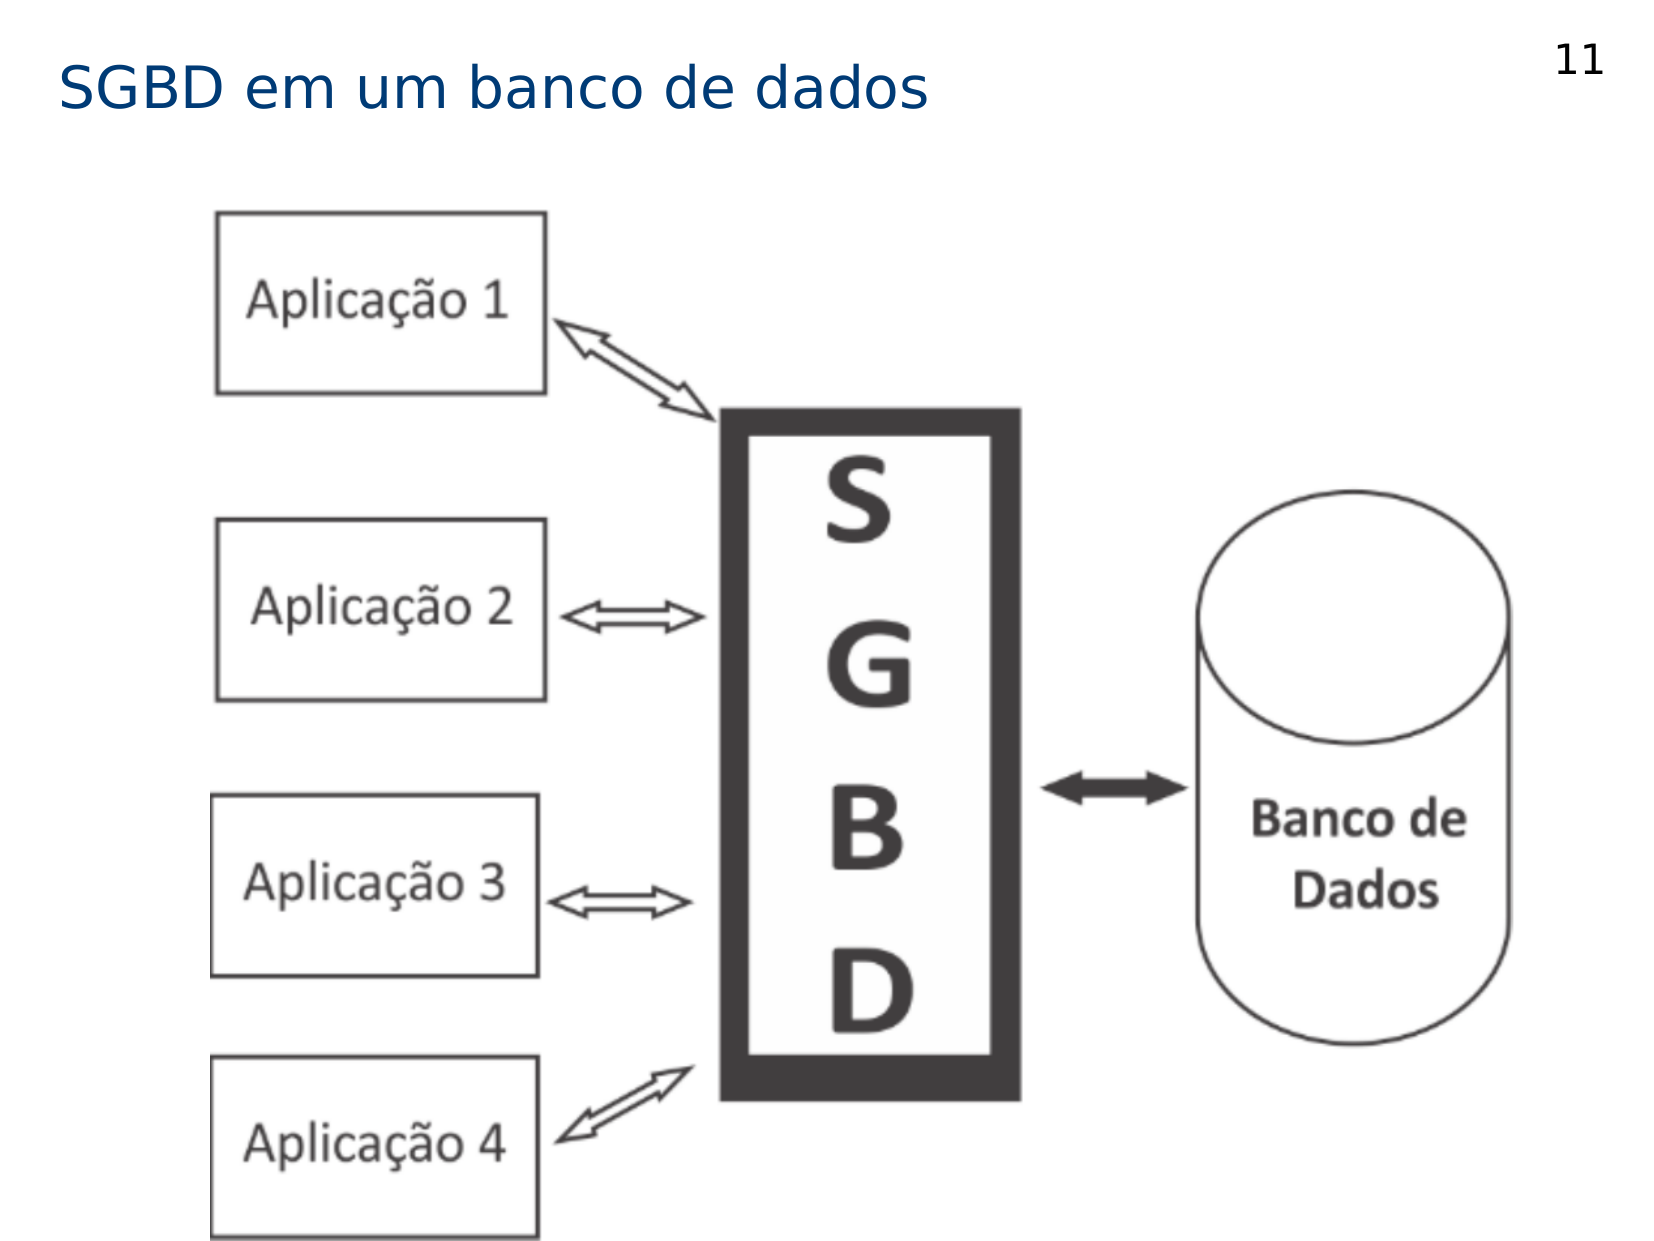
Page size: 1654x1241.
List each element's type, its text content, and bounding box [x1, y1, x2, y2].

picture [210, 206, 1520, 1241]
title SGBD em um banco de dados [59, 29, 1506, 148]
